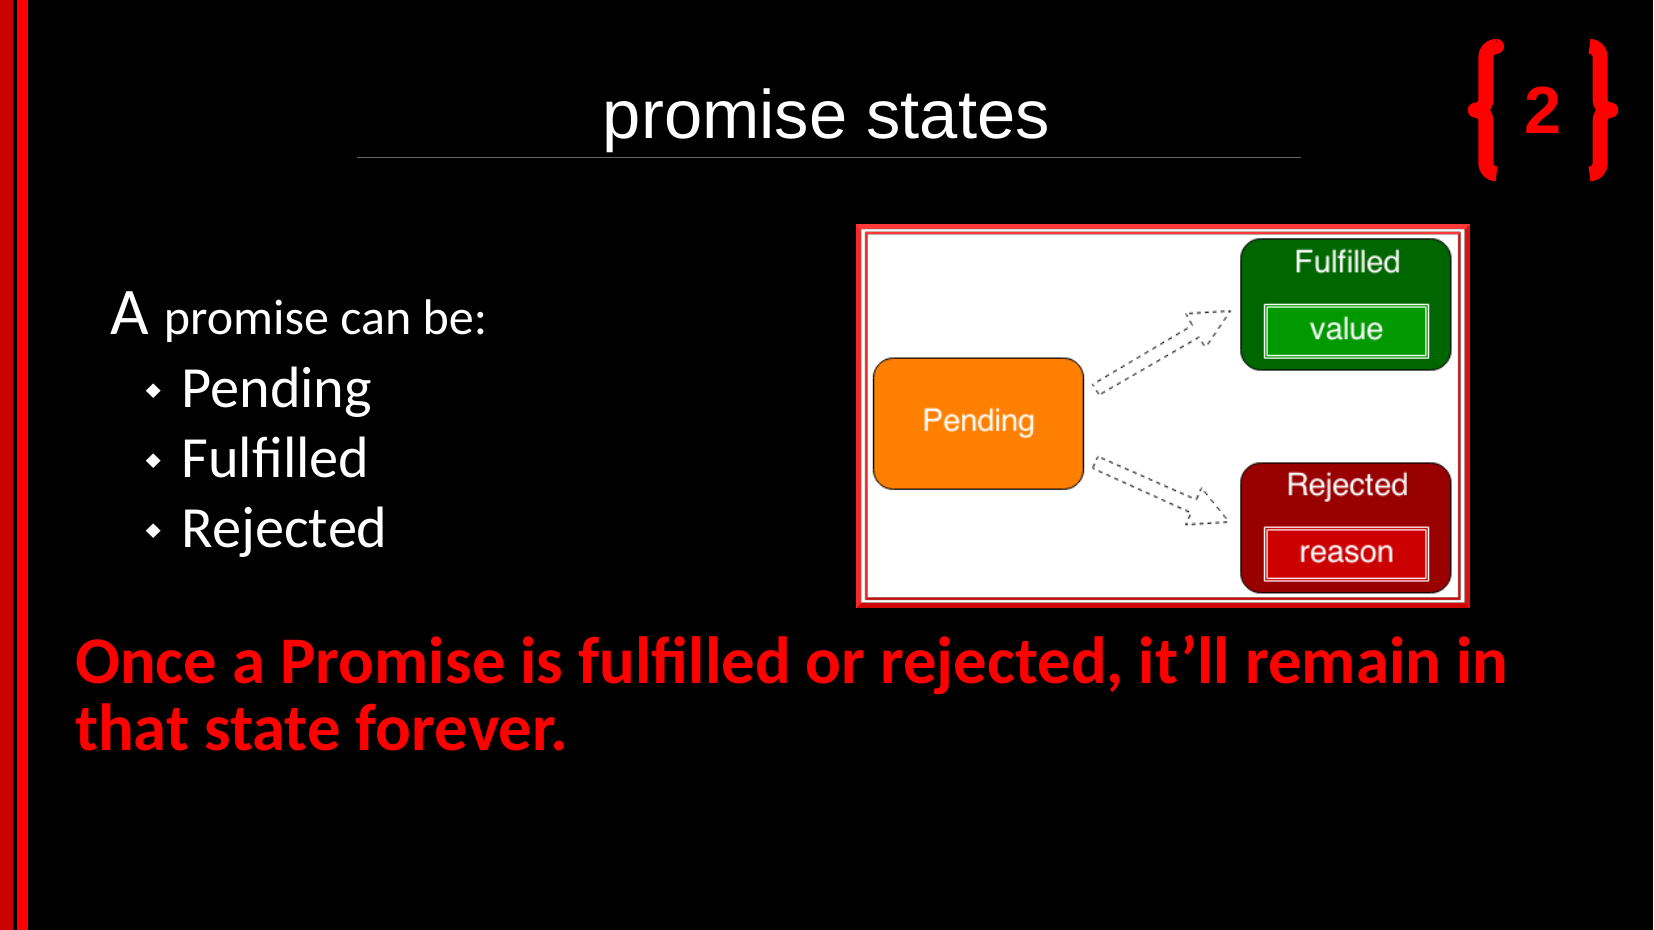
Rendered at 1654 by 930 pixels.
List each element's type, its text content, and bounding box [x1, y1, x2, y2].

picture [856, 224, 1470, 608]
title promise states [82, 36, 1571, 193]
text_box 2 [1475, 46, 1497, 174]
subtitle A promise can be: Pending Fulfilled Rejected Once a Promise is fulfilled or rejected, it’ll remain in that state forever. [74, 220, 1563, 832]
text_box 2 [1589, 46, 1611, 174]
